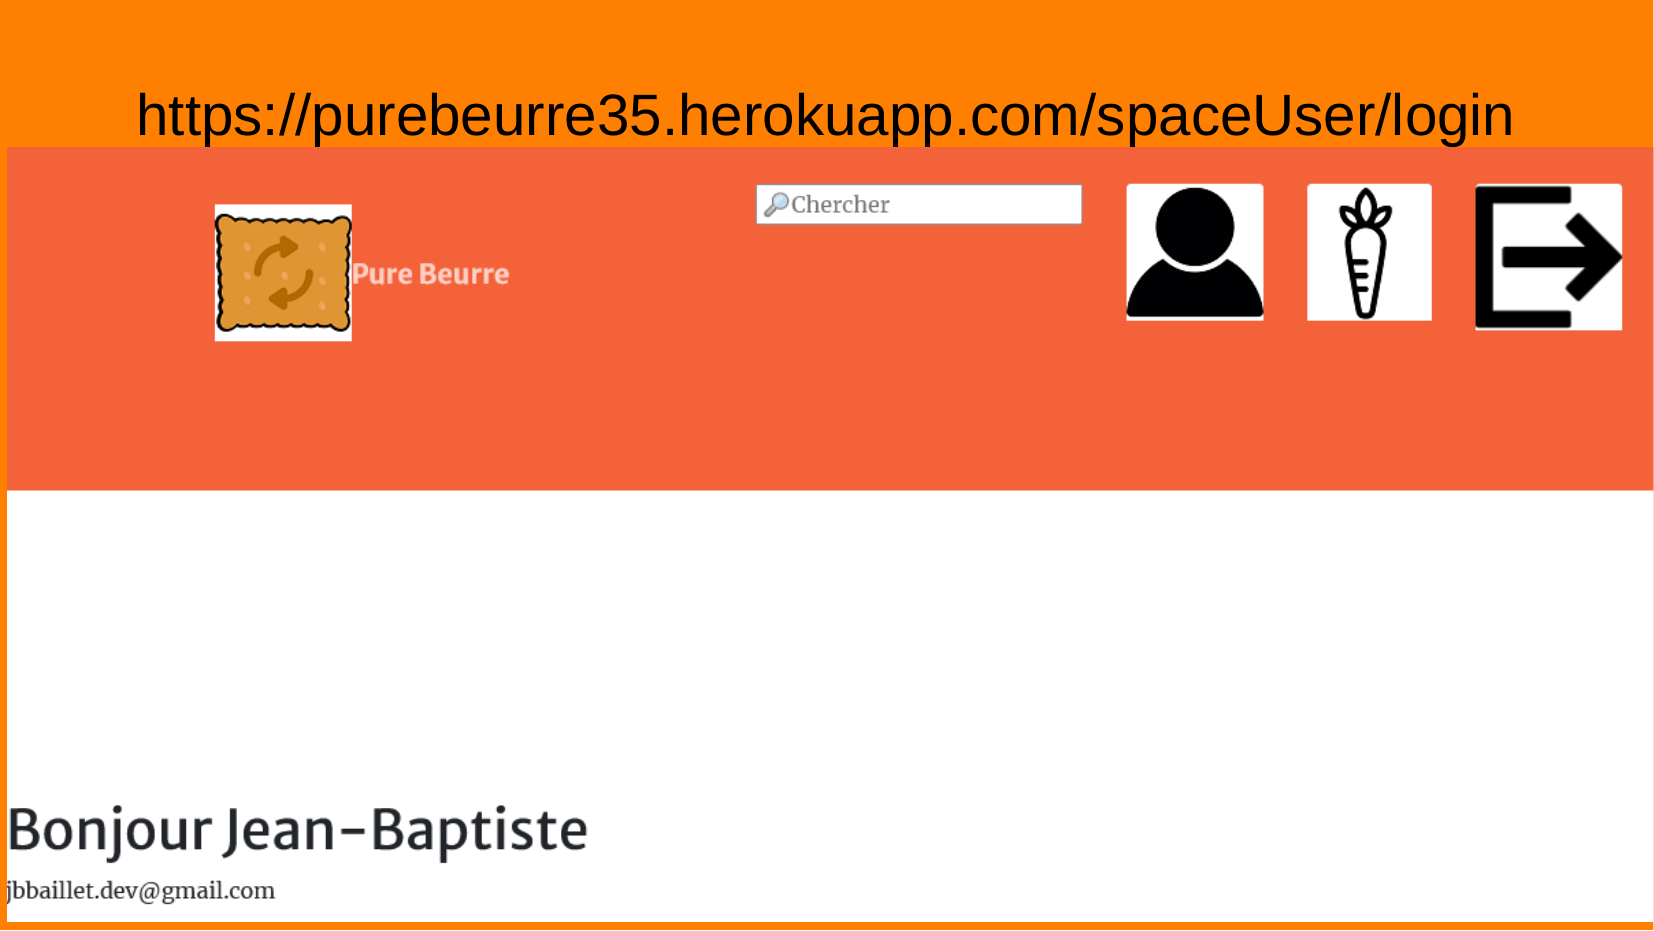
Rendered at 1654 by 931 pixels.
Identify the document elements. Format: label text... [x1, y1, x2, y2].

picture [7, 147, 1654, 922]
title https://purebeurre35.herokuapp.com/spaceUser/login [82, 37, 1571, 147]
